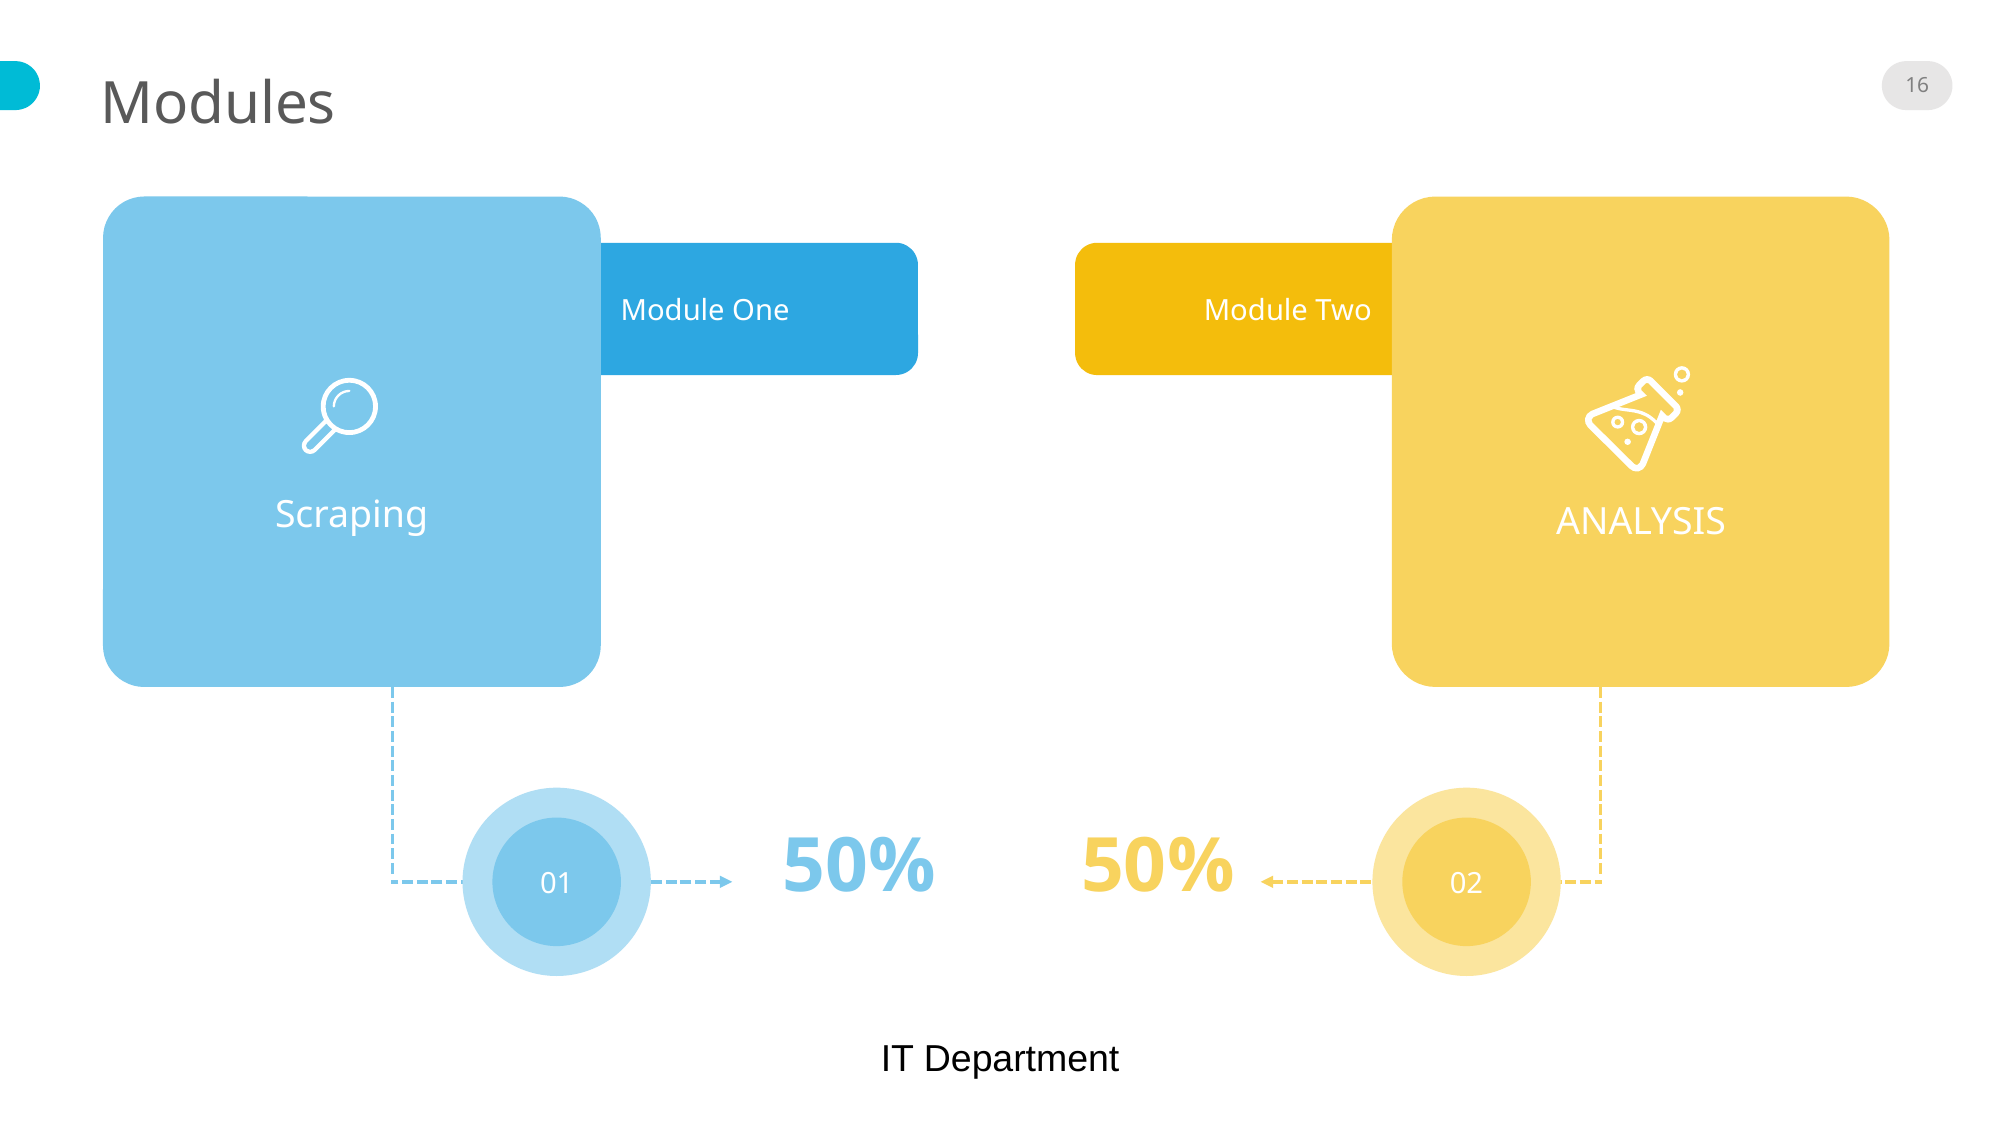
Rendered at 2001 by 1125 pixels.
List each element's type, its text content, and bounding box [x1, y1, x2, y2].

text_box 01 [492, 817, 621, 947]
text_box 50% [1066, 808, 1250, 914]
text_box IT Department [865, 1029, 1135, 1087]
text_box Modules [54, 65, 1844, 138]
text_box Module One [601, 242, 919, 376]
text_box 50% [767, 808, 951, 914]
text_box [102, 196, 601, 687]
text_box ANALYSIS [1541, 489, 1742, 550]
text_box Scraping [260, 482, 444, 543]
text_box <number> [1881, 53, 1953, 118]
text_box [1372, 787, 1561, 977]
text_box [1391, 196, 1890, 687]
text_box Module Two [1075, 242, 1391, 376]
text_box [462, 787, 651, 977]
text_box 02 [1402, 817, 1531, 947]
